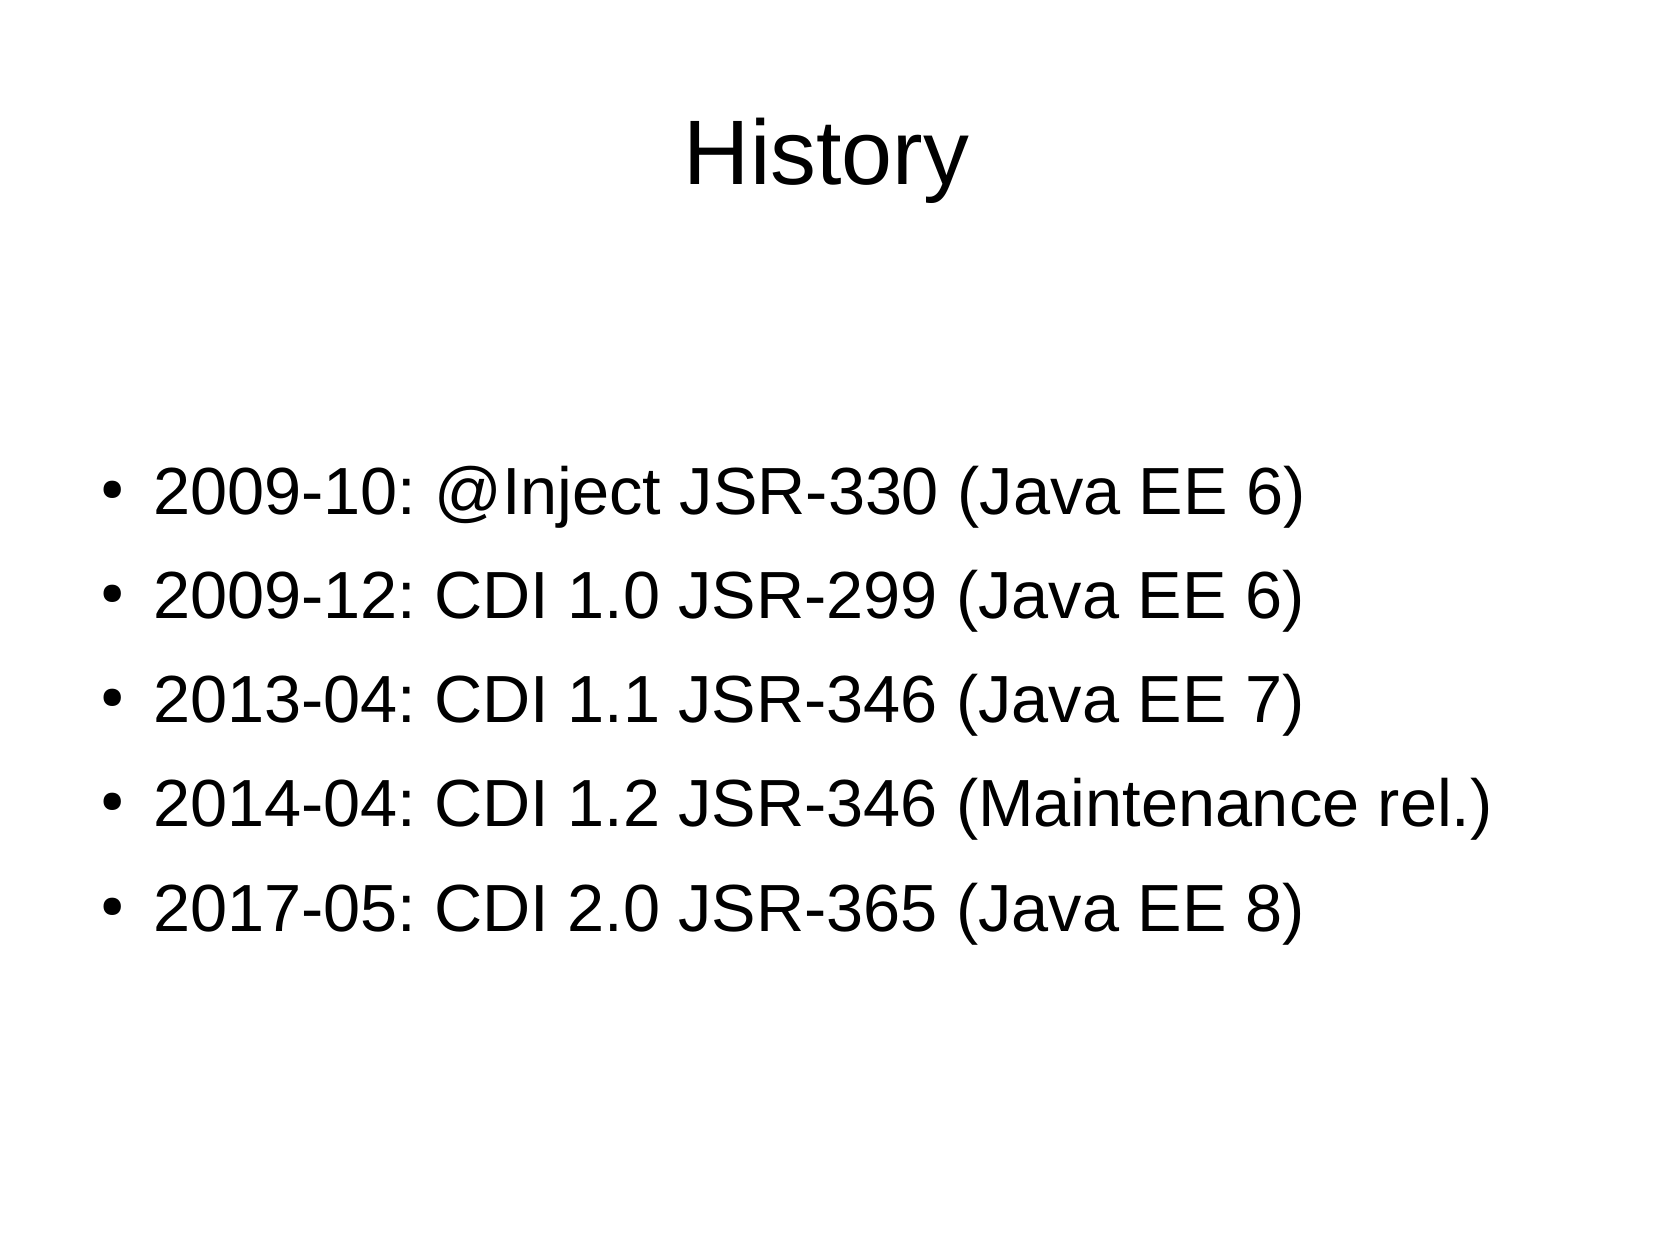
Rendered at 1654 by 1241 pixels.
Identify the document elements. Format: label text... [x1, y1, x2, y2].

title History [82, 49, 1571, 257]
list 2009-10: @Inject JSR-330 (Java EE 6) 2009-12: CDI 1.0 JSR-299 (Java EE 6) 2013-04: CDI 1.1 JSR-346 (Java EE 7) 2014-04: CDI 1.2 JSR-346 (Maintenance rel.) 2017-05: CDI 2.0 JSR-365 (Java EE 8) [82, 290, 1571, 1109]
